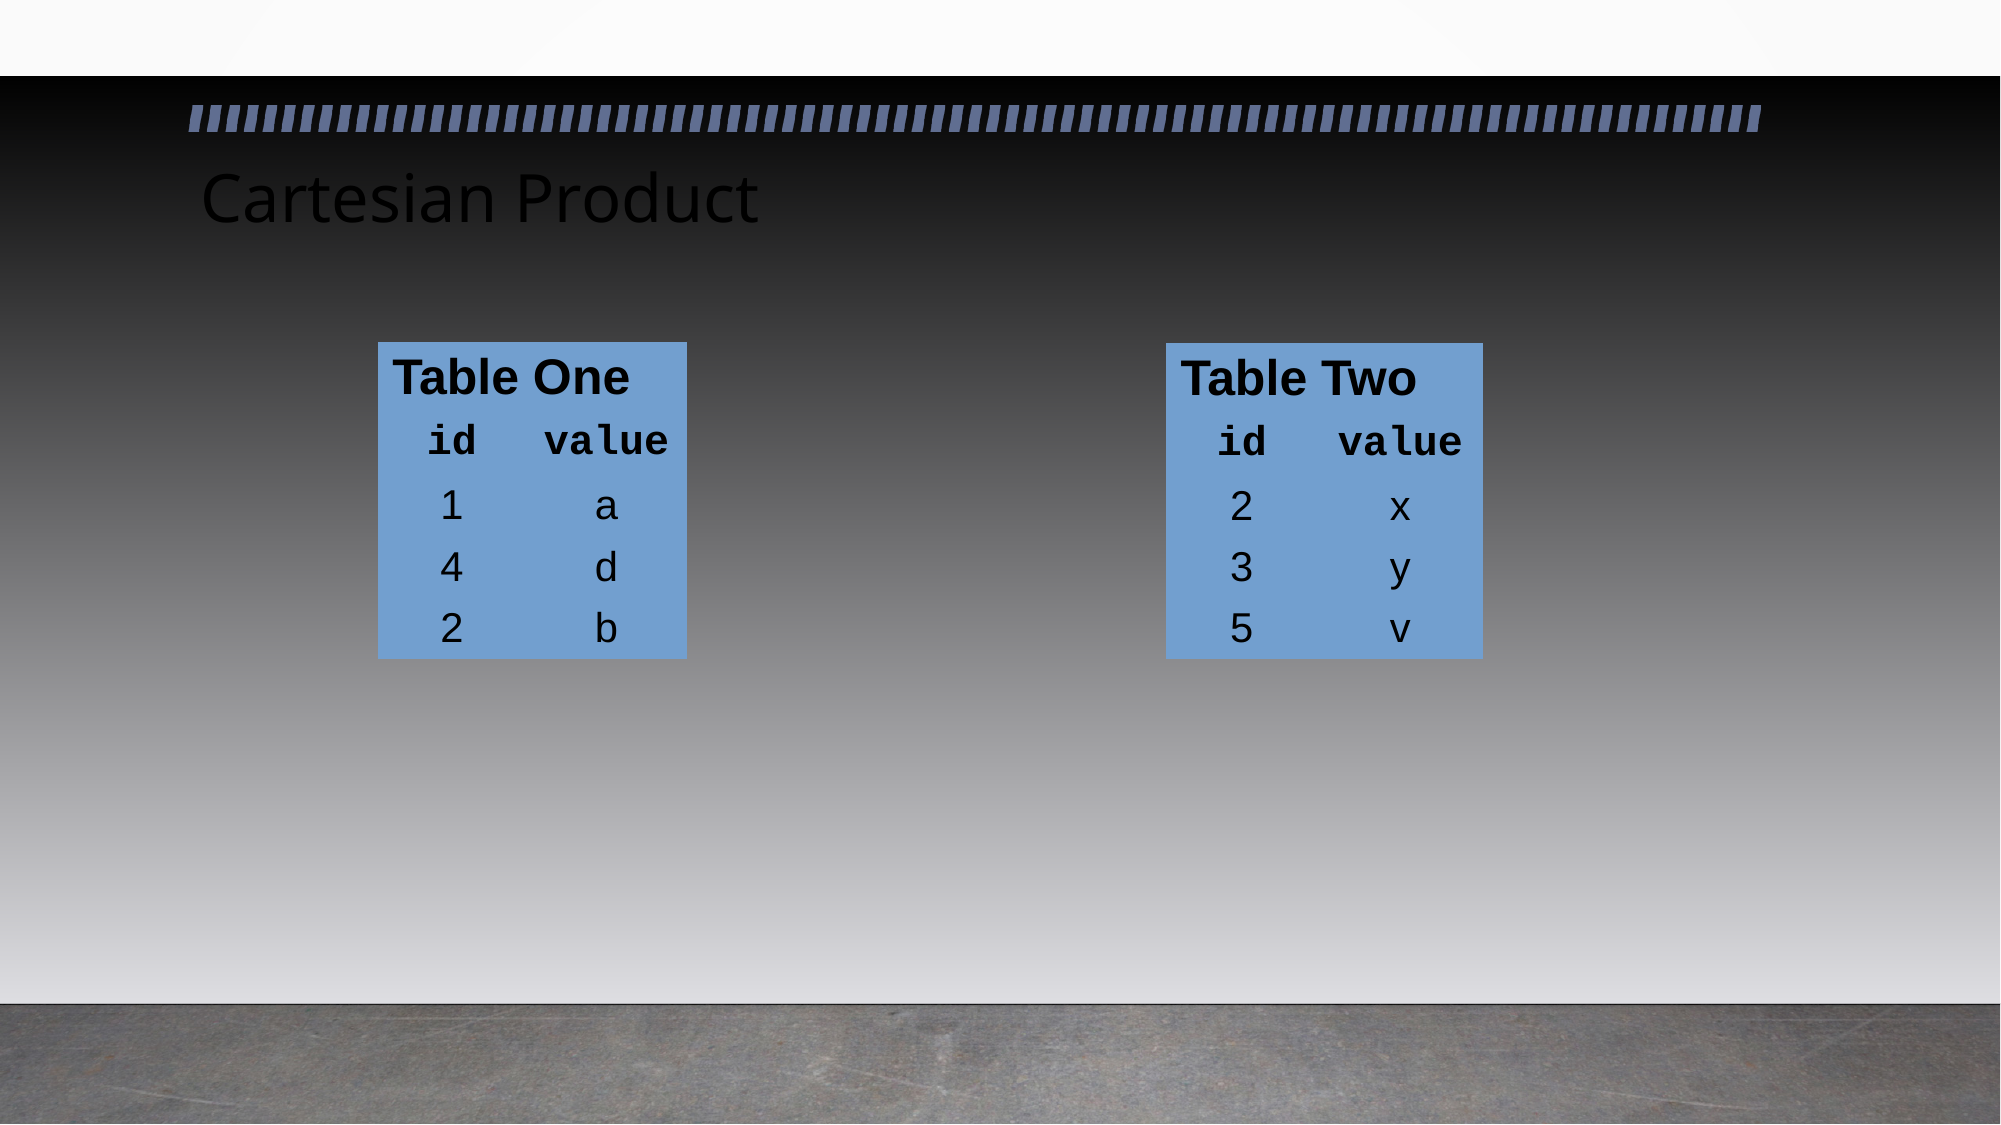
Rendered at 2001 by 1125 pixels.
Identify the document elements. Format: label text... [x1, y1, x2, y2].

table_cell 2 [378, 597, 526, 659]
table_header Table One [378, 342, 687, 413]
table_cell 4 [378, 536, 526, 597]
table_cell value [526, 413, 687, 475]
table_cell d [526, 536, 687, 597]
table_cell id [1166, 413, 1318, 475]
table_cell 1 [378, 475, 526, 536]
table_cell a [526, 475, 687, 536]
table_header Table Two [1166, 343, 1483, 413]
table_cell v [1318, 598, 1483, 659]
table_cell y [1318, 537, 1483, 598]
table_cell value [1318, 413, 1483, 475]
title Cartesian Product [185, 157, 1762, 331]
table_cell id [378, 413, 526, 475]
table_cell 5 [1166, 598, 1318, 659]
table_cell x [1318, 475, 1483, 537]
table_cell b [526, 597, 687, 659]
table_cell 2 [1166, 475, 1318, 537]
table_cell 3 [1166, 537, 1318, 598]
